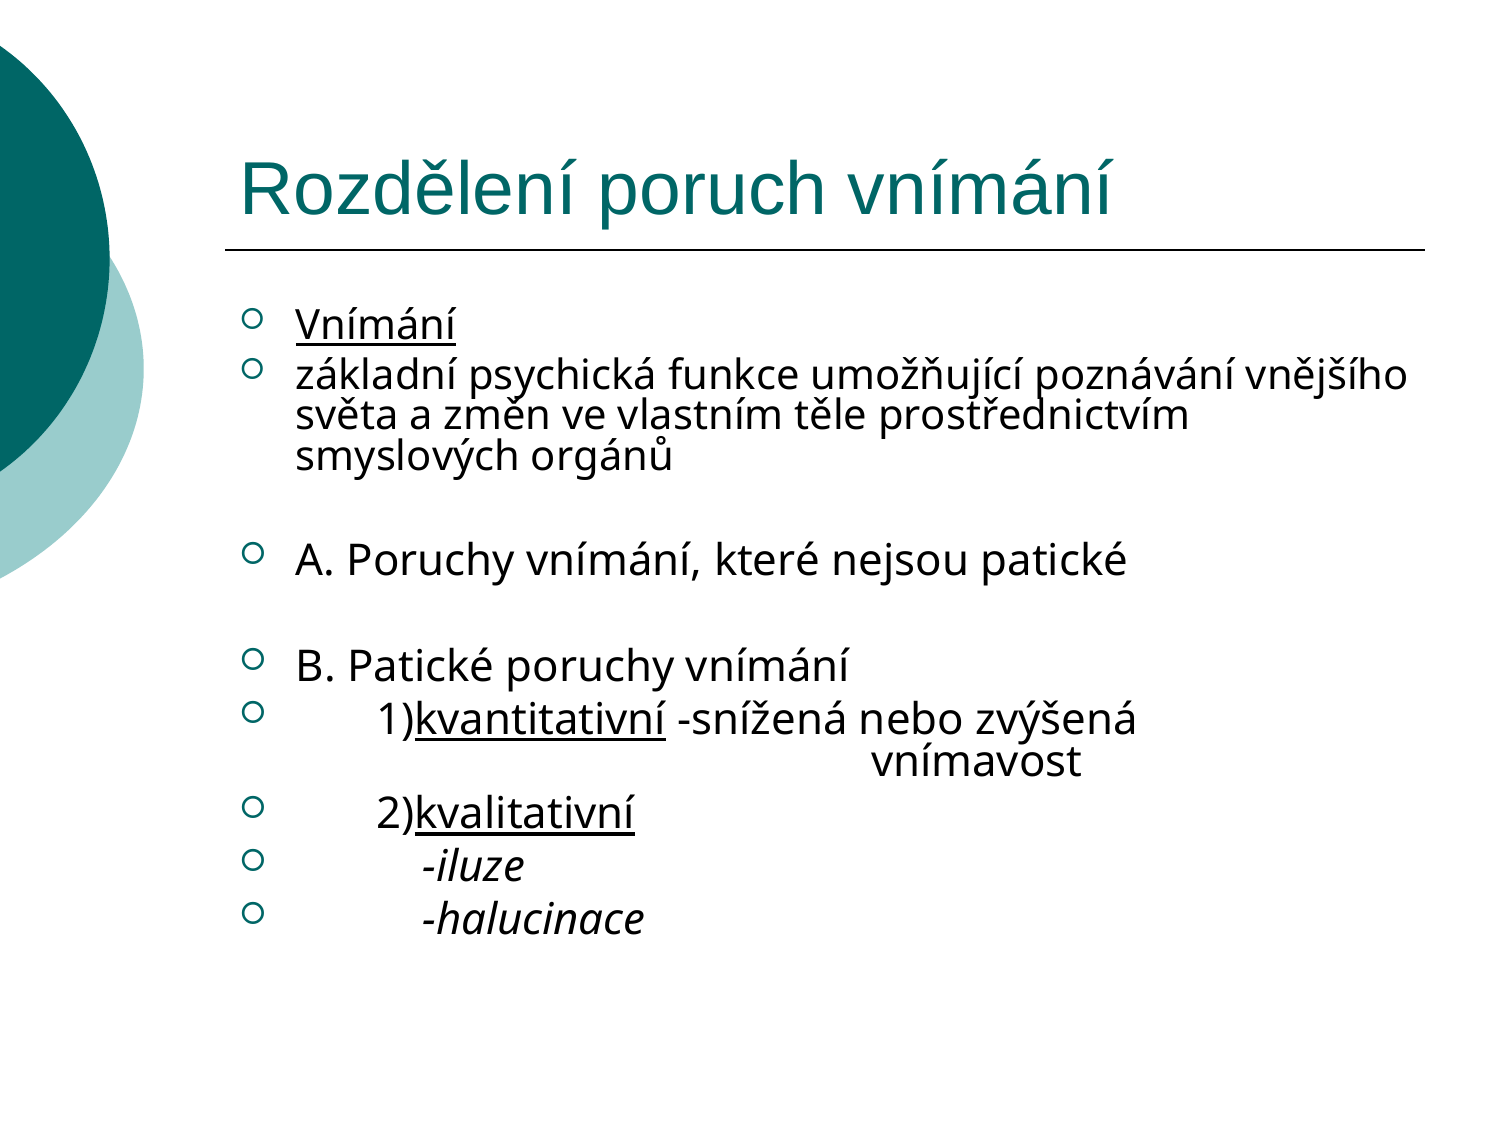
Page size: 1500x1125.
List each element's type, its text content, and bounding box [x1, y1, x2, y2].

title Rozdělení poruch vnímání [224, 49, 1425, 237]
list Vnímání základní psychická funkce umožňující poznávání vnějšího světa a změn ve vlastním těle prostřednictvím smyslových orgánů A. Poruchy vnímání, které nejsou patické B. Patické poruchy vnímání 1)kvantitativní -snížená nebo zvýšená vnímavost 2)kvalitativní -iluze -halucinace [224, 299, 1425, 975]
